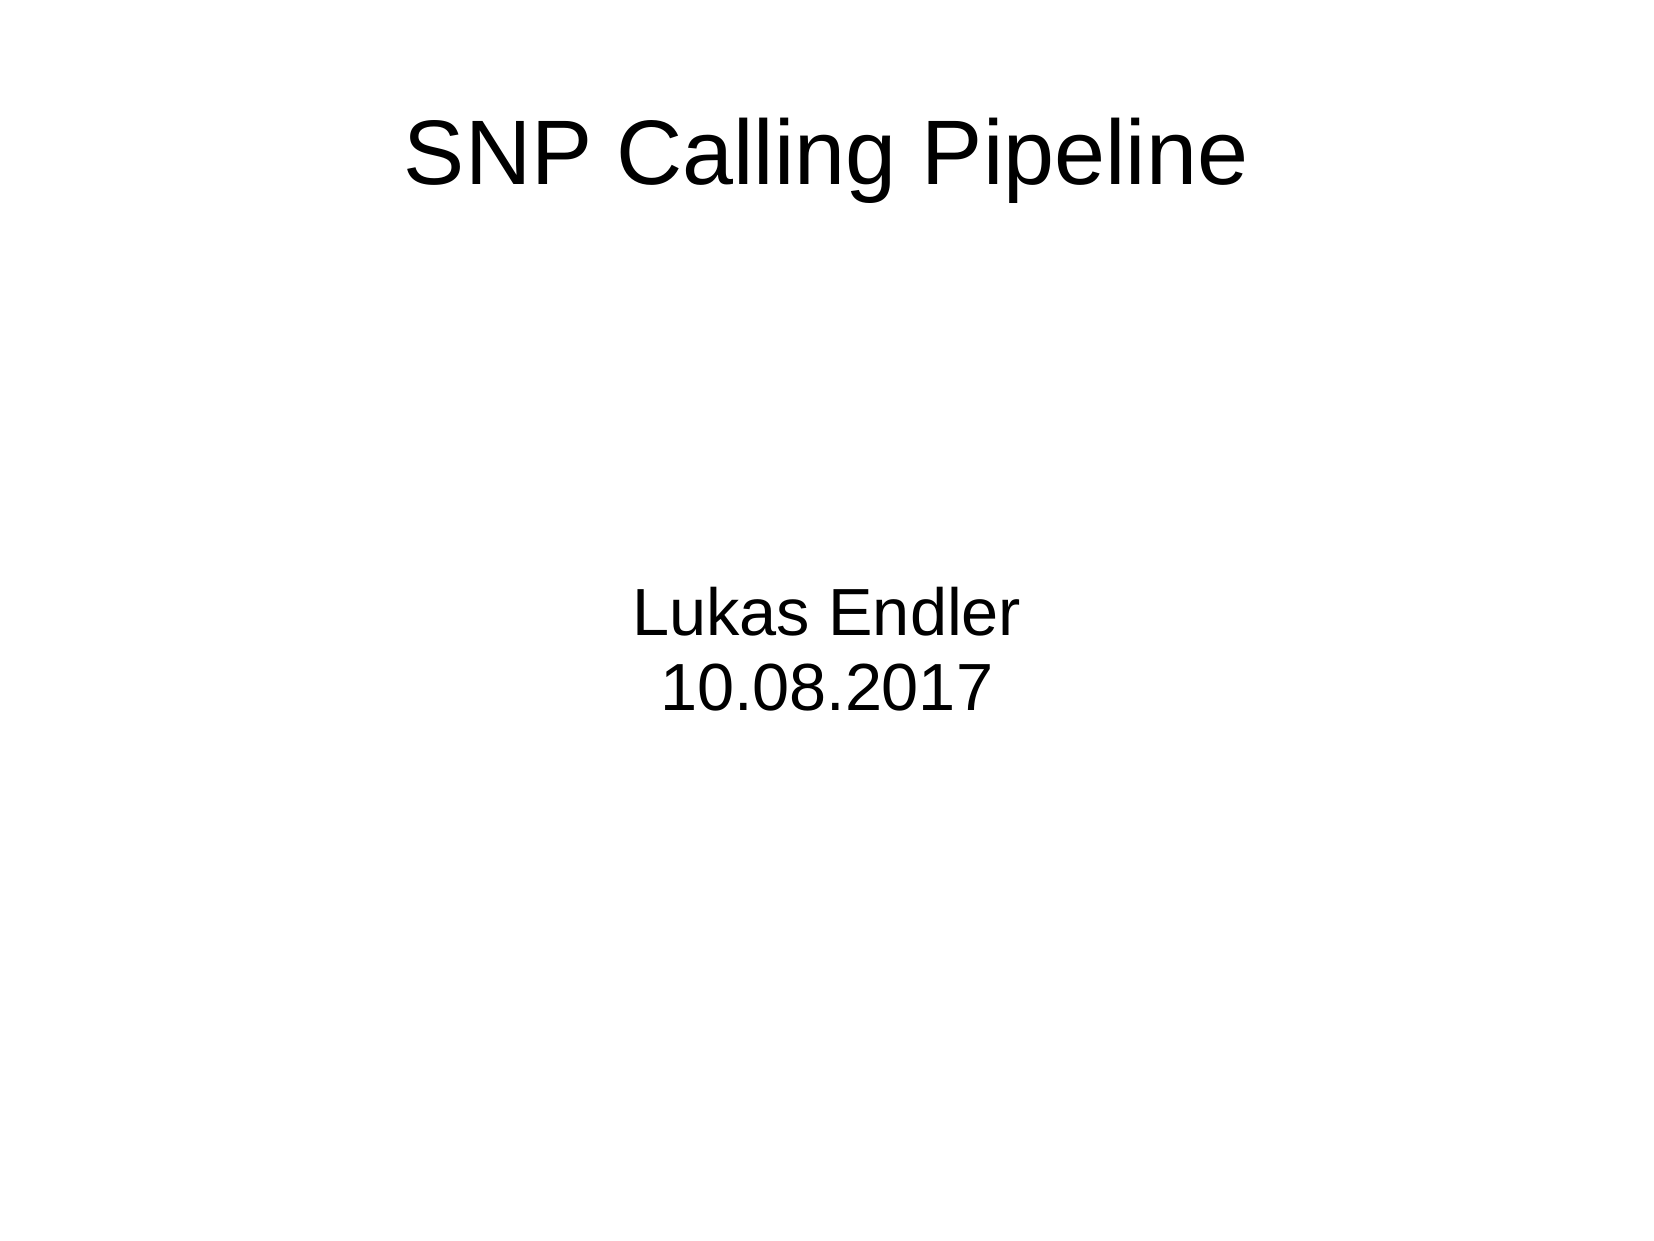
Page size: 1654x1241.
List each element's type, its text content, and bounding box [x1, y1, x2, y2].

subtitle Lukas Endler 10.08.2017 [82, 290, 1571, 1010]
title SNP Calling Pipeline [82, 49, 1571, 257]
